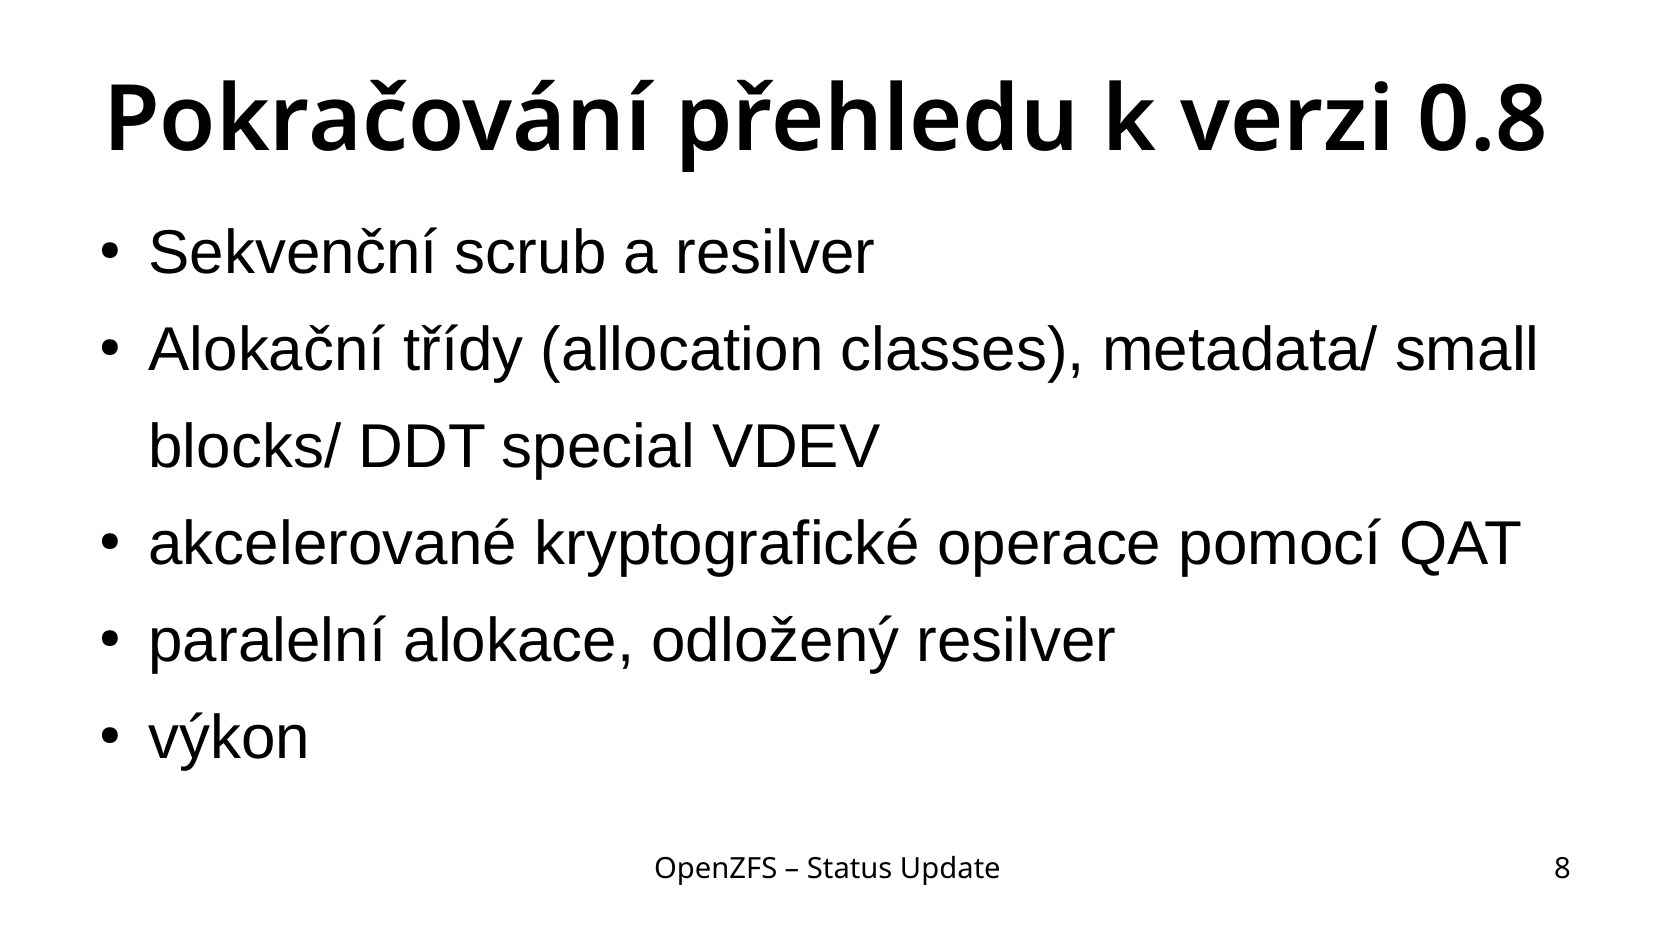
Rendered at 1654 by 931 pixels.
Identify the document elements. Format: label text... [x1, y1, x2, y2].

title Pokračování přehledu k verzi 0.8 [82, 37, 1571, 193]
list Sekvenční scrub a resilver Alokační třídy (allocation classes), metadata/ small blocks/ DDT special VDEV akcelerované kryptografické operace pomocí QAT paralelní alokace, odložený resilver výkon [82, 217, 1571, 826]
